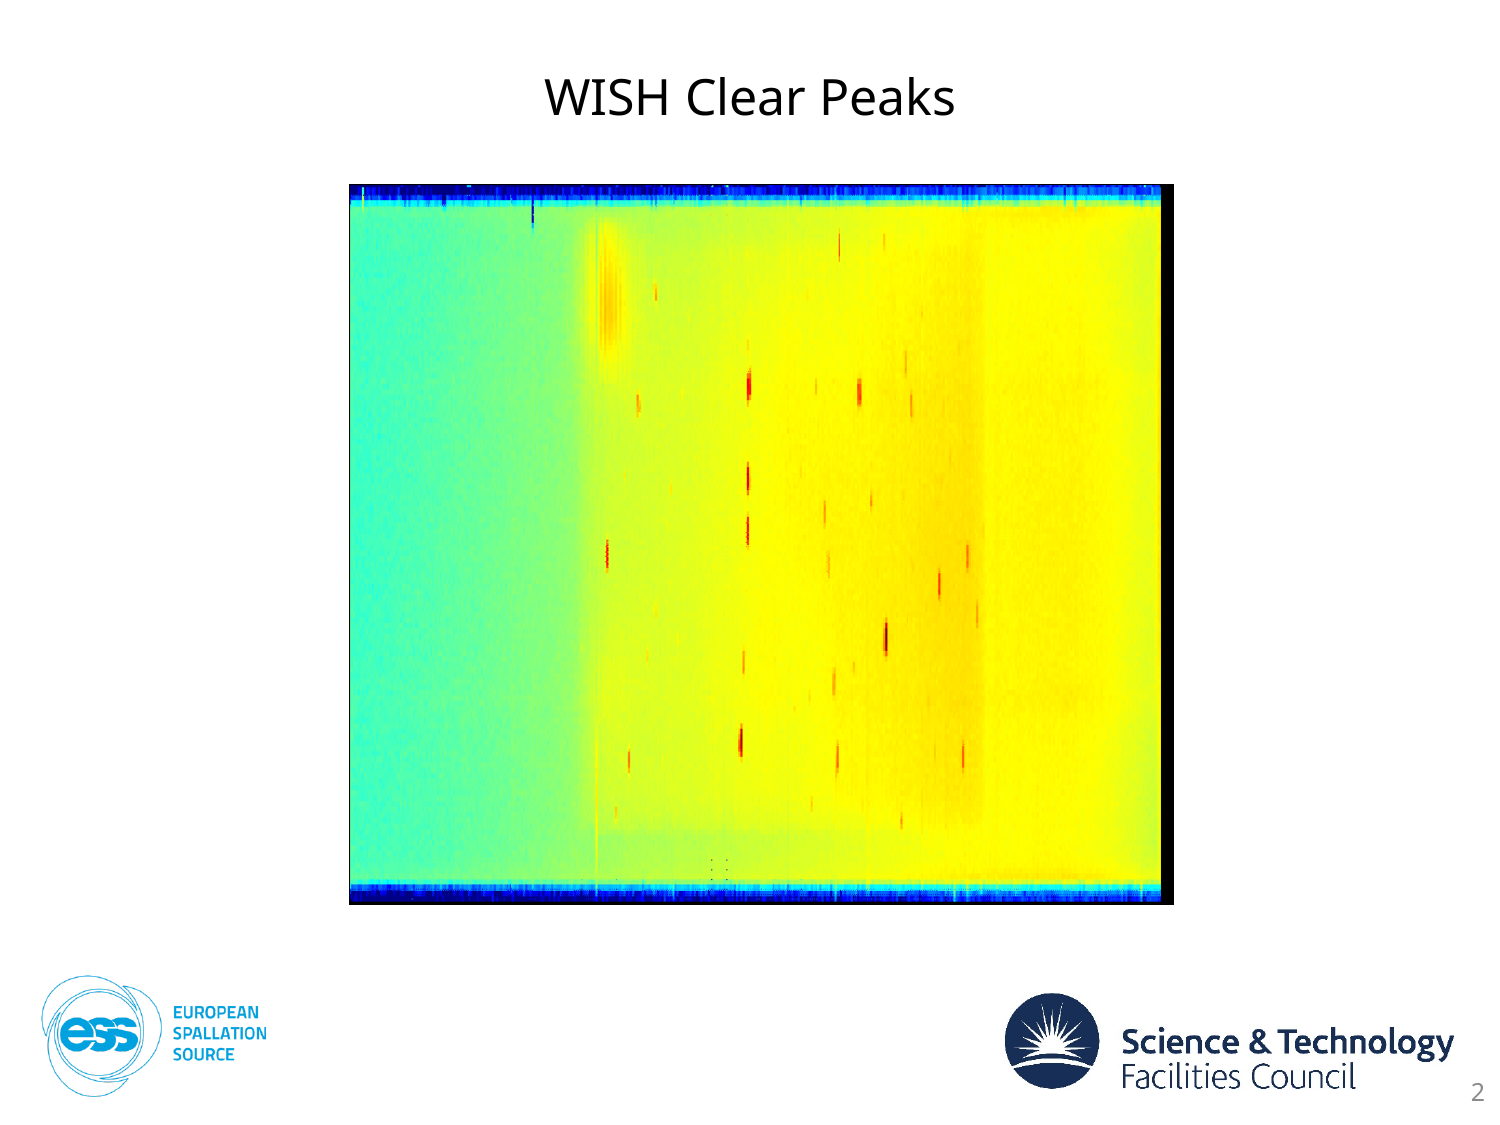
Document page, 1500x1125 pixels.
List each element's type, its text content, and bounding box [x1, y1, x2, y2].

picture [41, 975, 266, 1097]
slide_number <number> [1387, 1064, 1500, 1124]
picture [1003, 991, 1454, 1090]
title WISH Clear Peaks [0, 30, 1500, 161]
picture [349, 184, 1174, 905]
